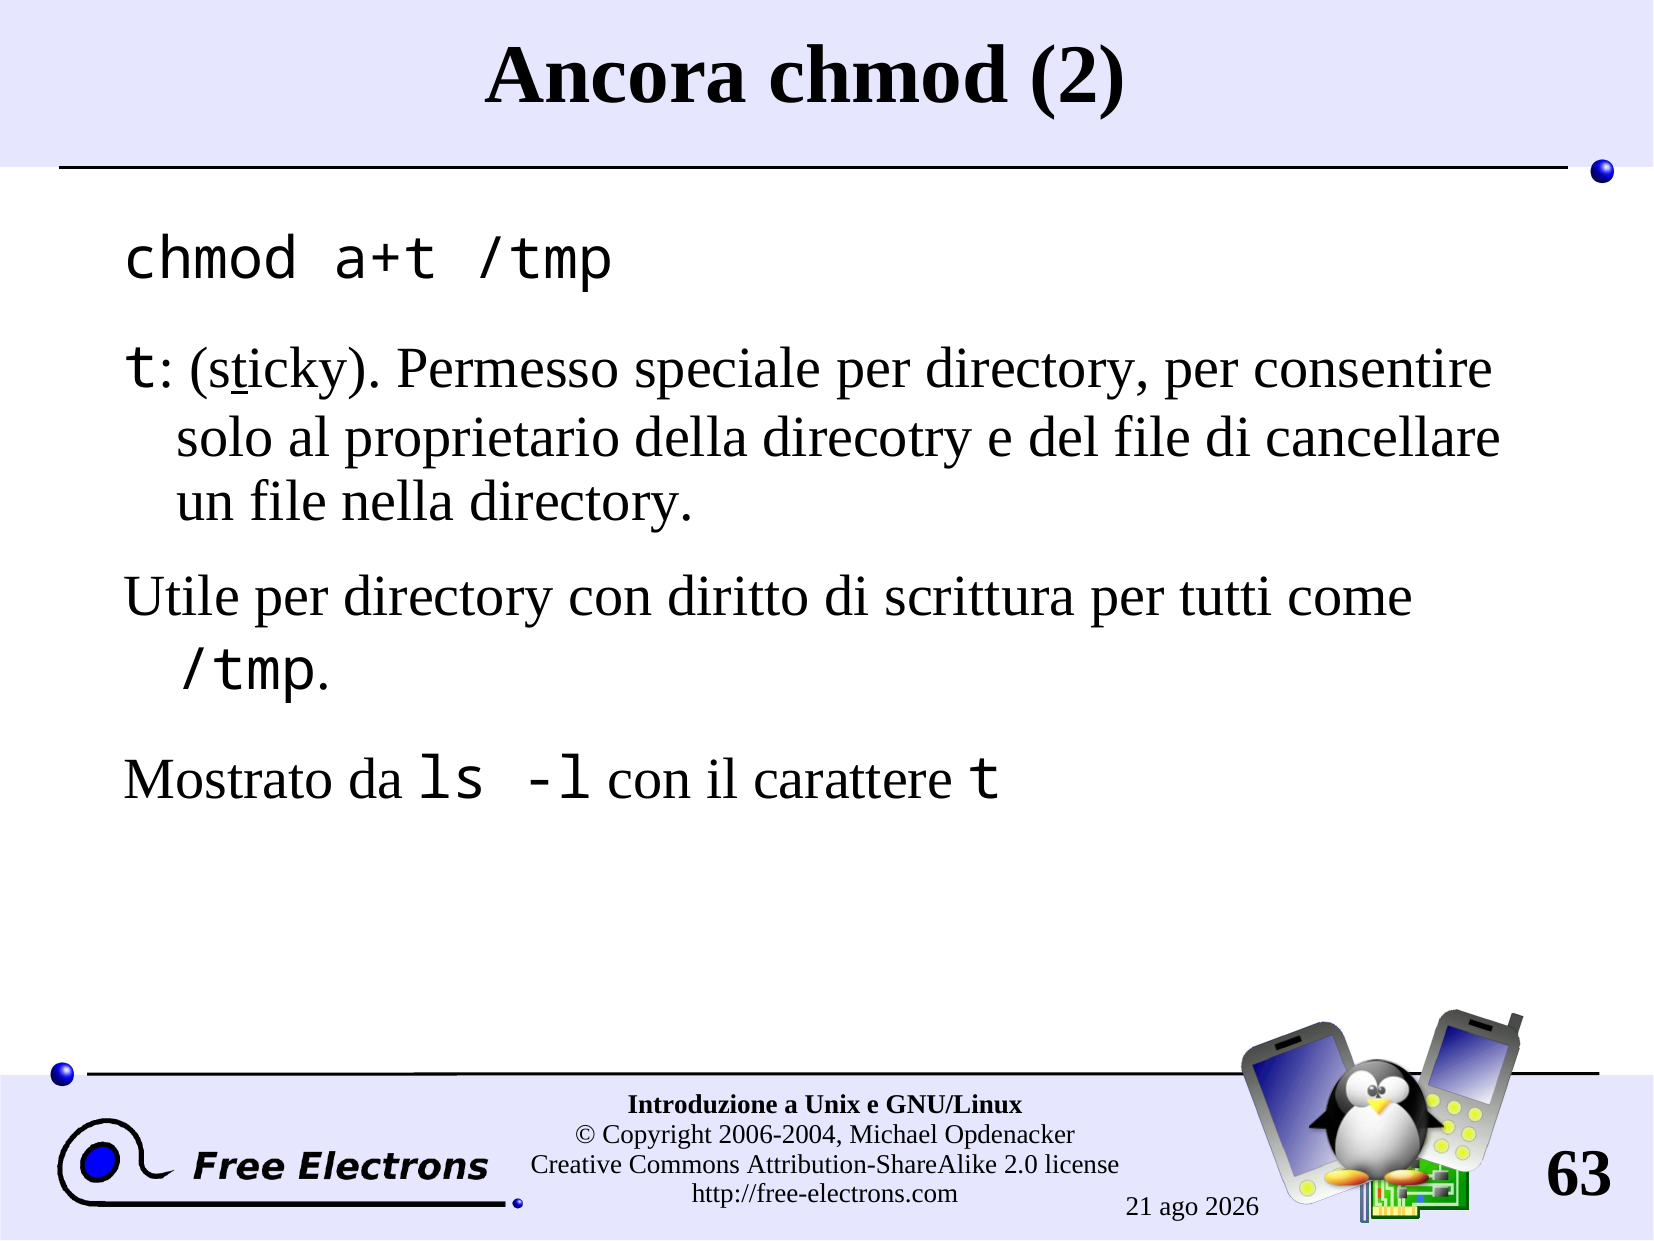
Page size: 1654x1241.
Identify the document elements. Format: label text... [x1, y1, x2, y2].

title Ancora chmod (2) [60, 12, 1551, 138]
picture [1231, 1007, 1538, 1241]
list chmod a+t /tmp t: (sticky). Permesso speciale per directory, per consentire solo al proprietario della direcotry e del file di cancellare un file nella directory. Utile per directory con diritto di scrittura per tutti come /tmp. Mostrato da ls -l con il carattere t [105, 216, 1518, 1066]
picture [50, 1107, 527, 1216]
